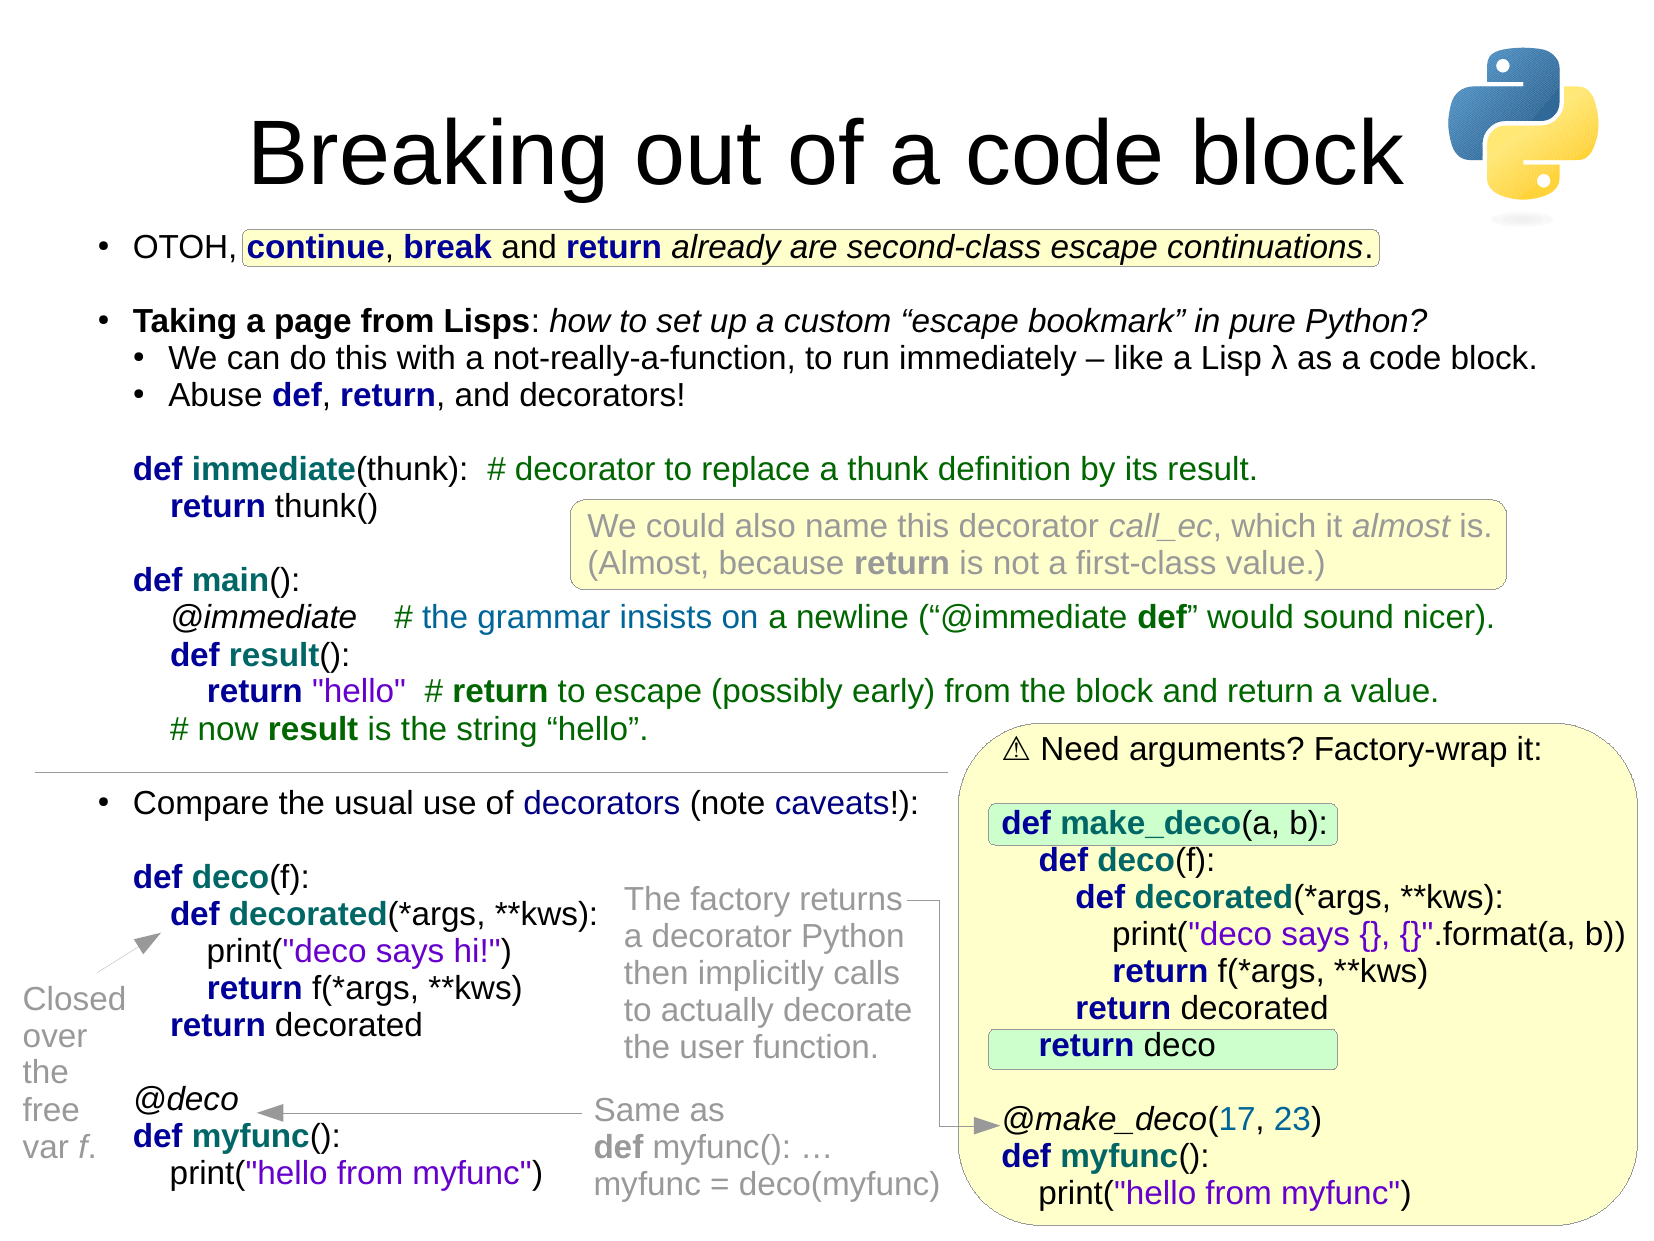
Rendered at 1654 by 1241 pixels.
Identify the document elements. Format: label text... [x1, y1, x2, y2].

text_box We could also name this decorator call_ec, which it almost is. (Almost, because return is not a first-class value.) [572, 499, 1511, 590]
text_box Closed over the free var f. [7, 972, 142, 1175]
picture [1448, 47, 1609, 242]
text_box ⚠ Need arguments? Factory-wrap it: def make_deco(a, b): def deco(f): def decorated(*args, **kws): print("deco says {}, {}".format(a, b)) return f(*args, **kws) return decorated return deco @make_deco(17, 23) def myfunc(): print("hello from myfunc") [986, 723, 1641, 1226]
text_box The factory returns a decorator Python then implicitly calls to actually decorate the user function. [609, 872, 928, 1076]
text_box Same as def myfunc(): … myfunc = deco(myfunc) [578, 1084, 956, 1212]
title Breaking out of a code block [82, 49, 1448, 221]
text_box OTOH, continue, break and return already are second-class escape continuations. Taking a page from Lisps: how to set up a custom “escape bookmark” in pure Python? We can do this with a not-really-a-function, to run immediately – like a Lisp λ as a code block. Abuse def, return, and decorators! def immediate(thunk): # decorator to replace a thunk definition by its result. return thunk() def main(): @immediate # the grammar insists on a newline (“@immediate def” would sound nicer). def result(): return "hello" # return to escape (possibly early) from the block and return a value. # now result is the string “hello”. Compare the usual use of decorators (note caveats!): def deco(f): def decorated(*args, **kws): print("deco says hi!") return f(*args, **kws) return decorated @deco def myfunc(): print("hello from myfunc") [82, 221, 1561, 1212]
